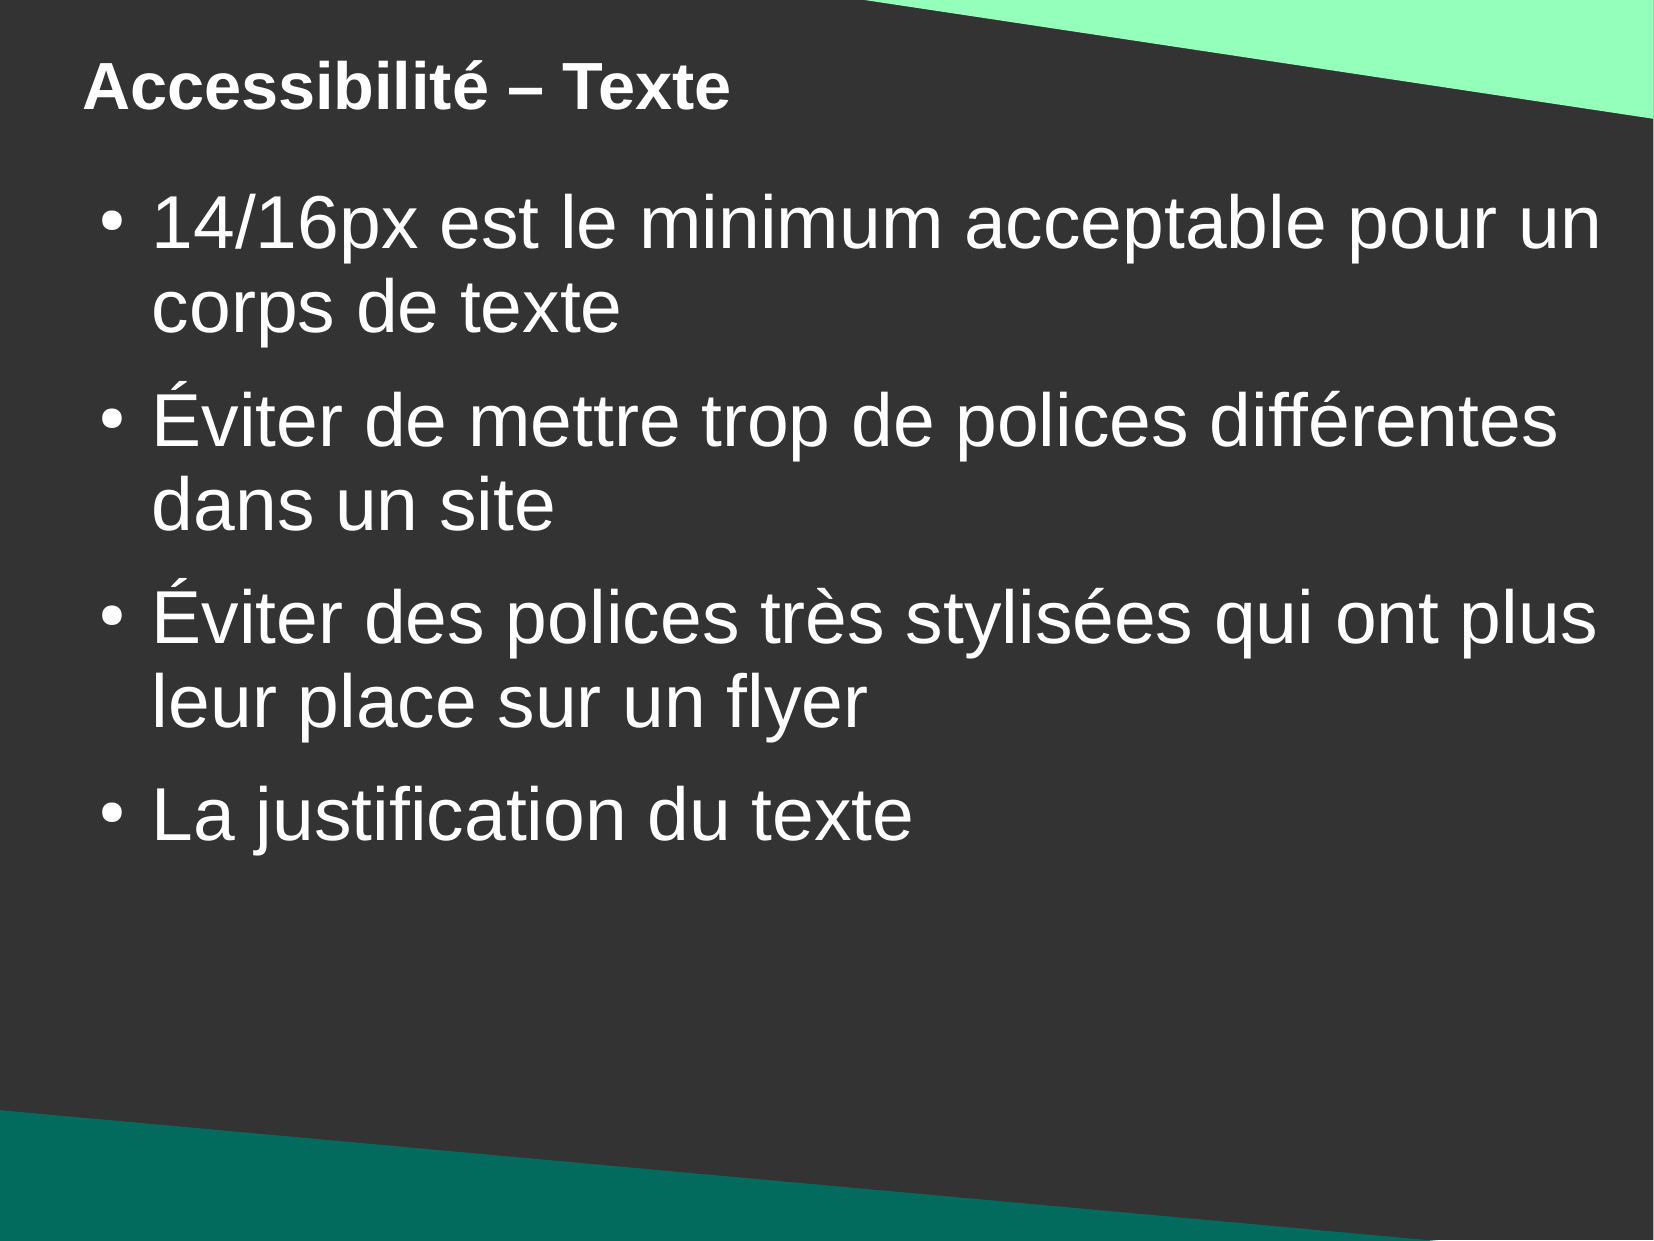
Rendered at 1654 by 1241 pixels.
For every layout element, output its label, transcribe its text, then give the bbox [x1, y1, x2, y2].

title Accessibilité – Texte [82, 49, 1571, 152]
text_box [864, 0, 1654, 119]
list 14/16px est le minimum acceptable pour un corps de texte Éviter de mettre trop de polices différentes dans un site Éviter des polices très stylisées qui ont plus leur place sur un flyer La justification du texte [80, 180, 1605, 1052]
